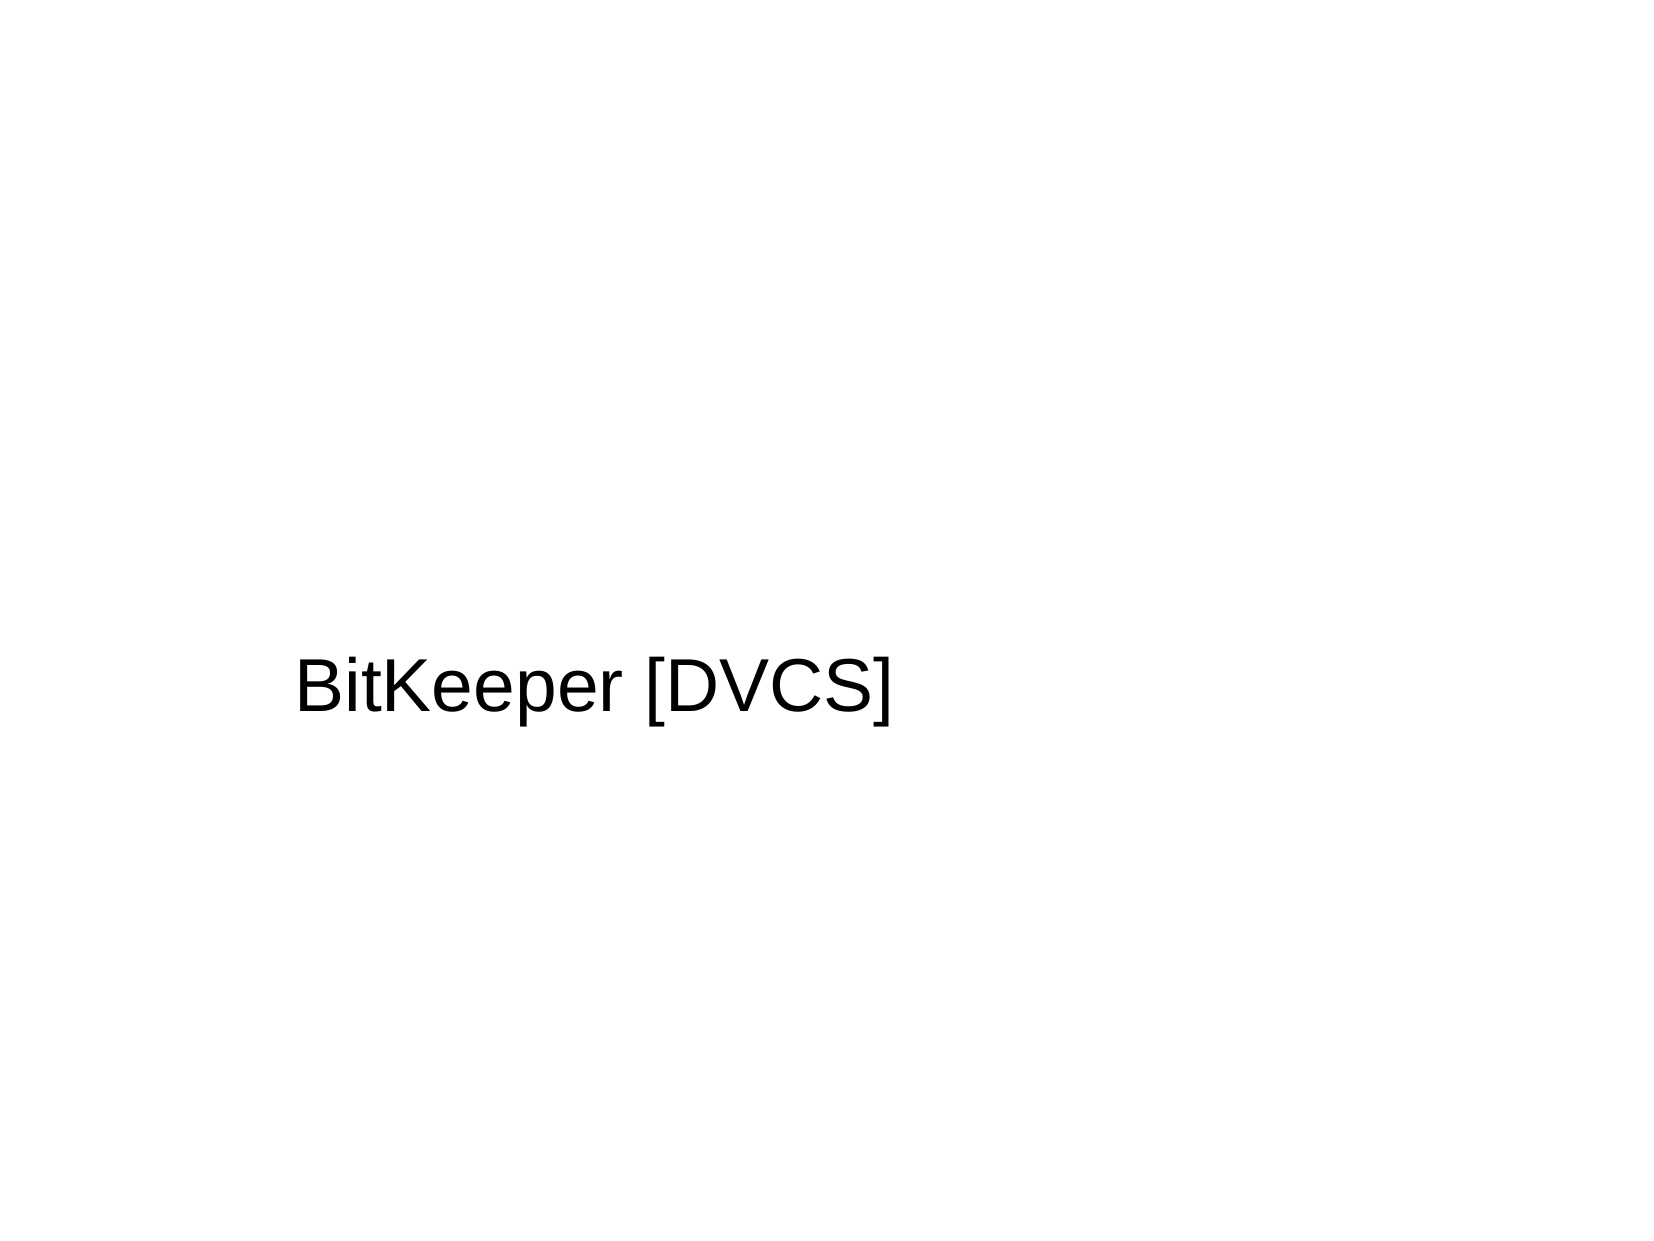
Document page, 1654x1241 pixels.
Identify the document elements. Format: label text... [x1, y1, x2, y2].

text_box BitKeeper [DVCS] [279, 216, 1393, 851]
